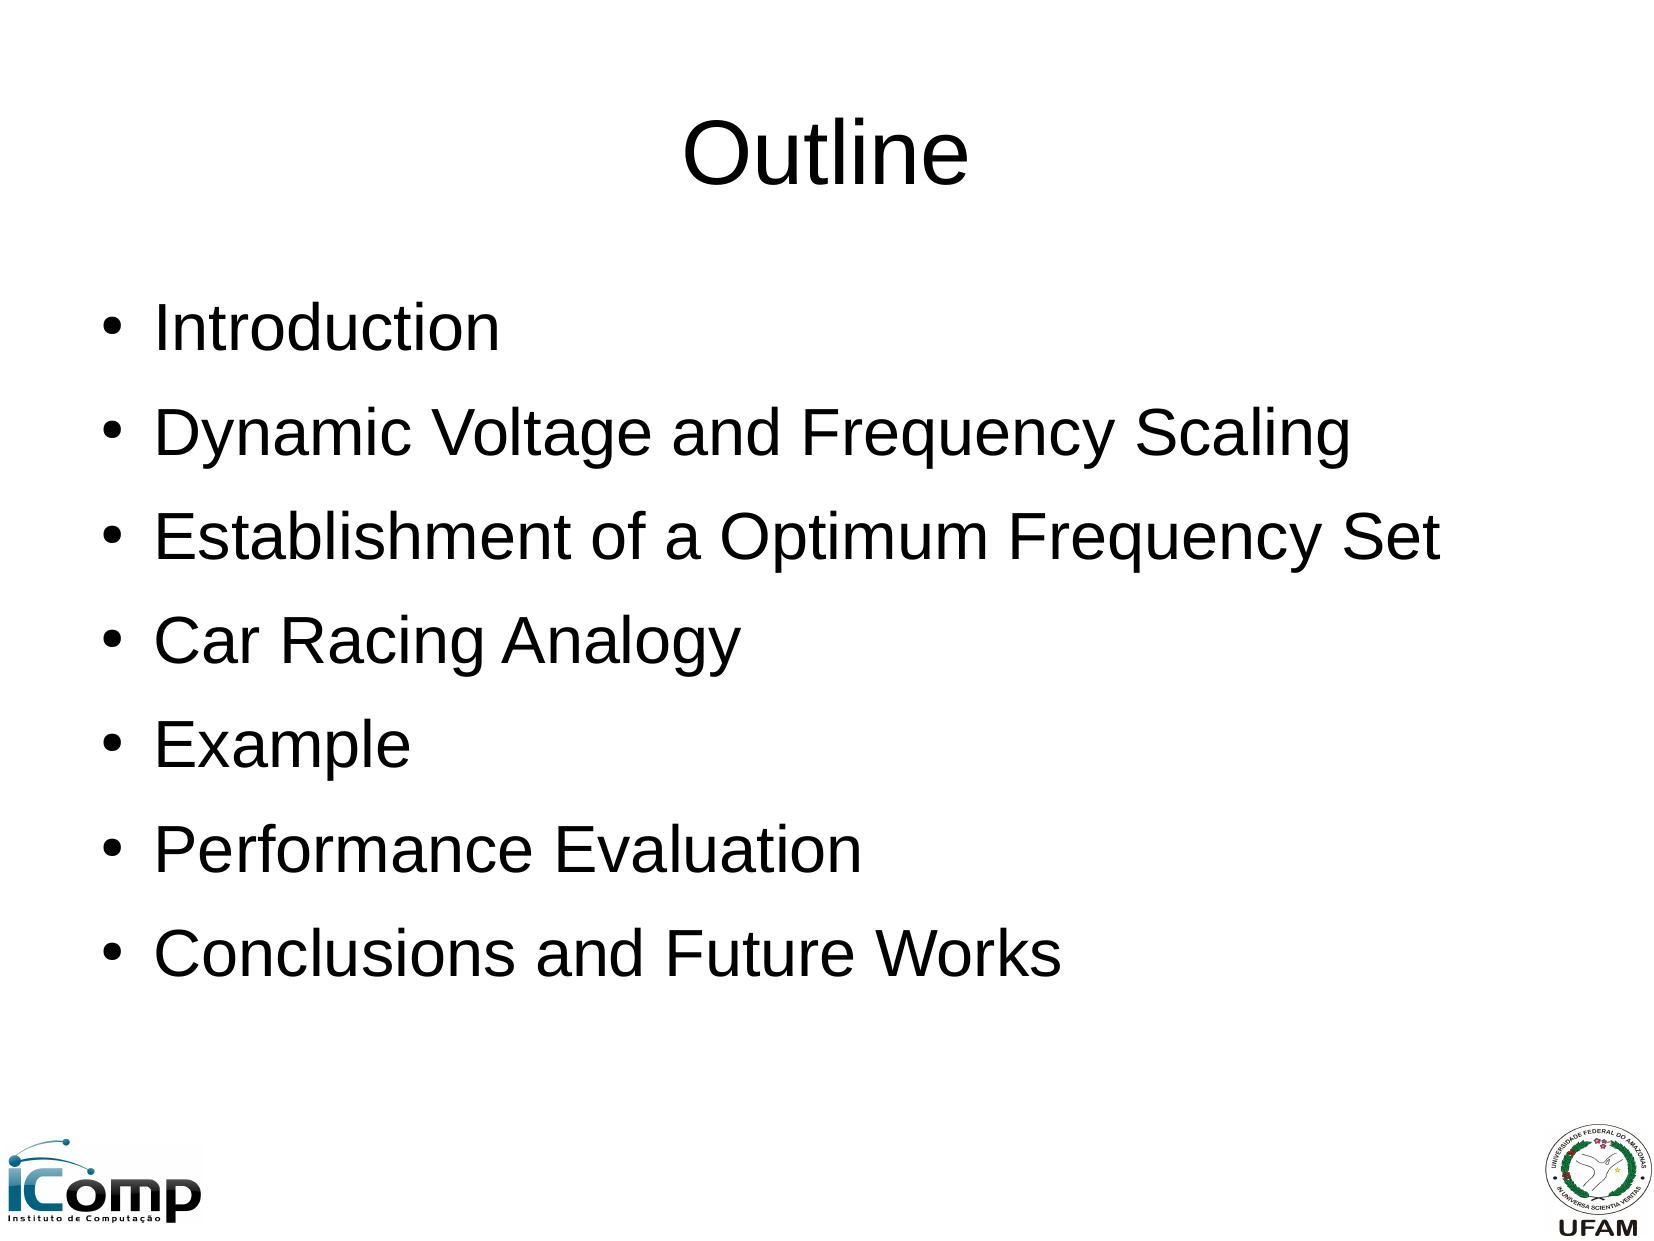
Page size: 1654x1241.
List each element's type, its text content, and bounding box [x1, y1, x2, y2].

picture [5, 1139, 205, 1226]
picture [1545, 1124, 1652, 1236]
title Outline [82, 49, 1571, 257]
list Introduction Dynamic Voltage and Frequency Scaling Establishment of a Optimum Frequency Set Car Racing Analogy Example Performance Evaluation Conclusions and Future Works [82, 290, 1571, 1109]
